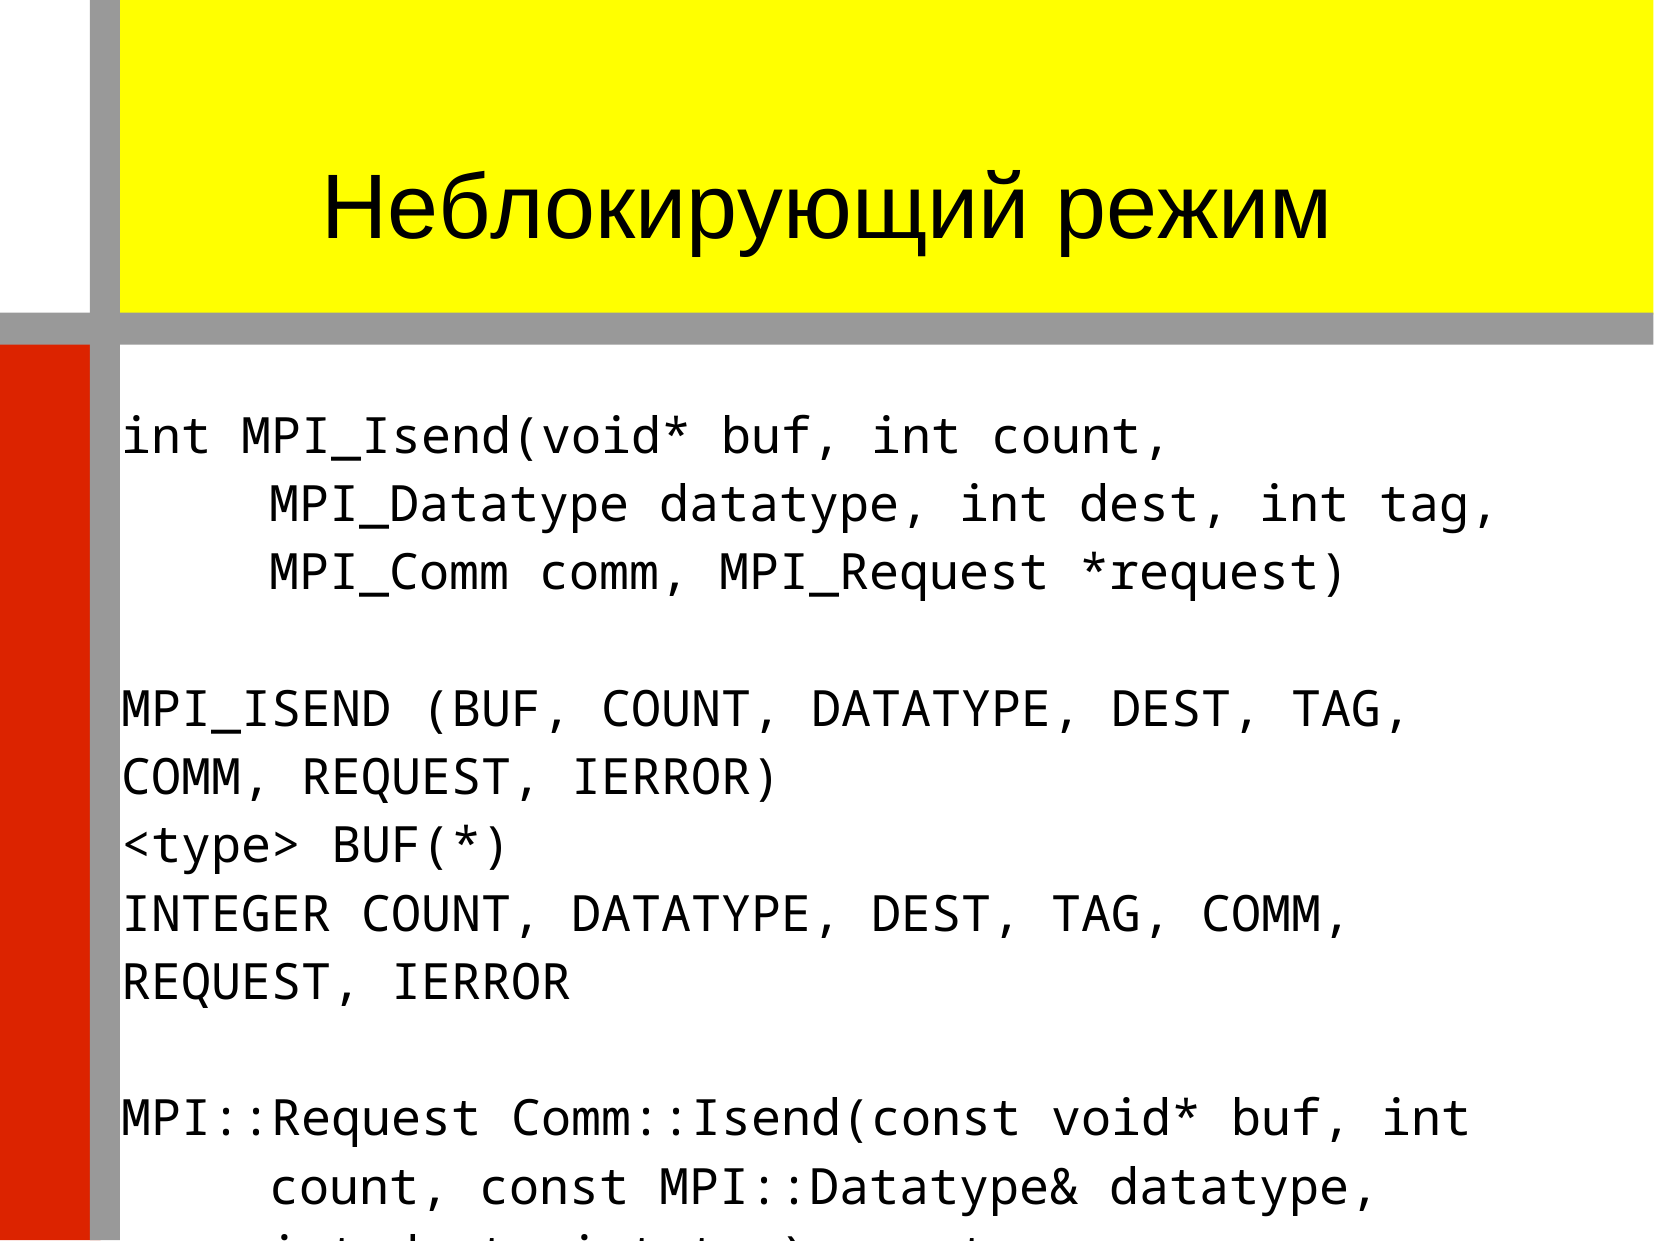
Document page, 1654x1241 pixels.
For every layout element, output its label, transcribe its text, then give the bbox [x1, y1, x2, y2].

subtitle int MPI_Isend(void* buf, int count, MPI_Datatype datatype, int dest, int tag, MPI_Comm comm, MPI_Request *request) MPI_ISEND (BUF, COUNT, DATATYPE, DEST, TAG, COMM, REQUEST, IERROR) <type> BUF(*) INTEGER COUNT, DATATYPE, DEST, TAG, COMM, REQUEST, IERROR MPI::Request Comm::Isend(const void* buf, int count, const MPI::Datatype& datatype, int dest, int tag) const [121, 390, 1534, 1241]
title Неблокирующий режим [121, 102, 1534, 311]
